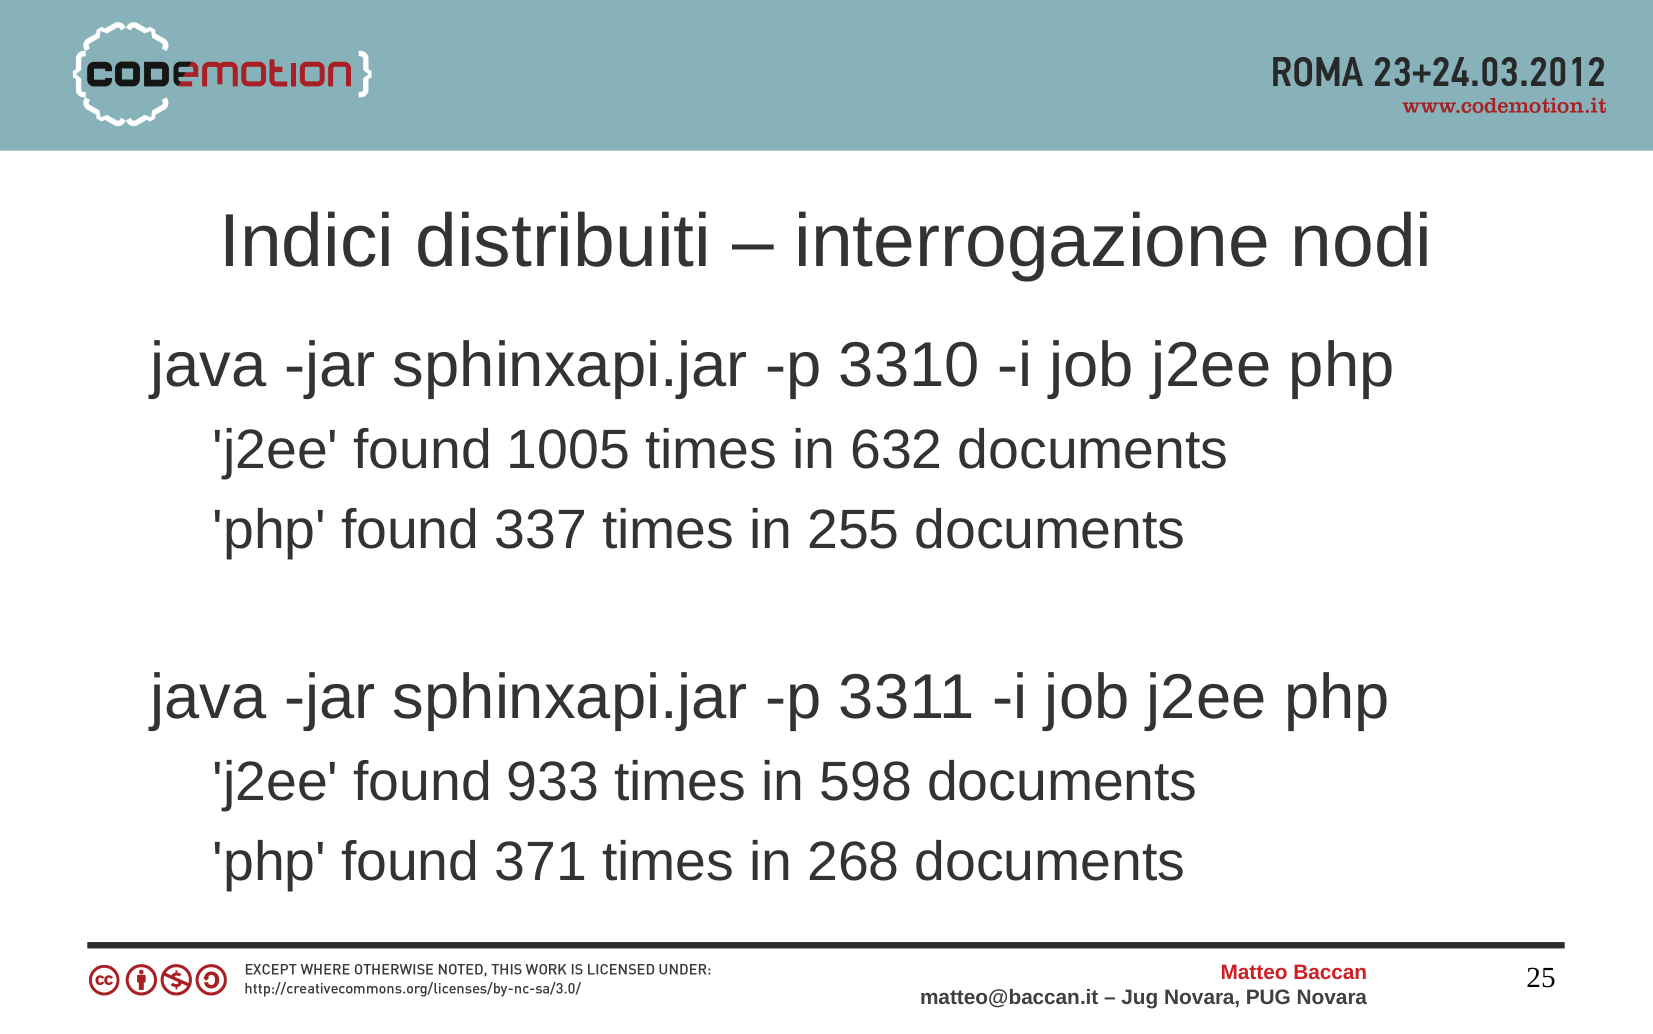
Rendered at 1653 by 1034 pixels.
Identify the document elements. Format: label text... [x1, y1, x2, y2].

picture [0, 0, 1653, 1034]
list java -jar sphinxapi.jar -p 3310 -i job j2ee php 'j2ee' found 1005 times in 632 documents 'php' found 337 times in 255 documents java -jar sphinxapi.jar -p 3311 -i job j2ee php 'j2ee' found 933 times in 598 documents 'php' found 371 times in 268 documents [82, 315, 1571, 902]
title Indici distribuiti – interrogazione nodi [82, 173, 1571, 299]
